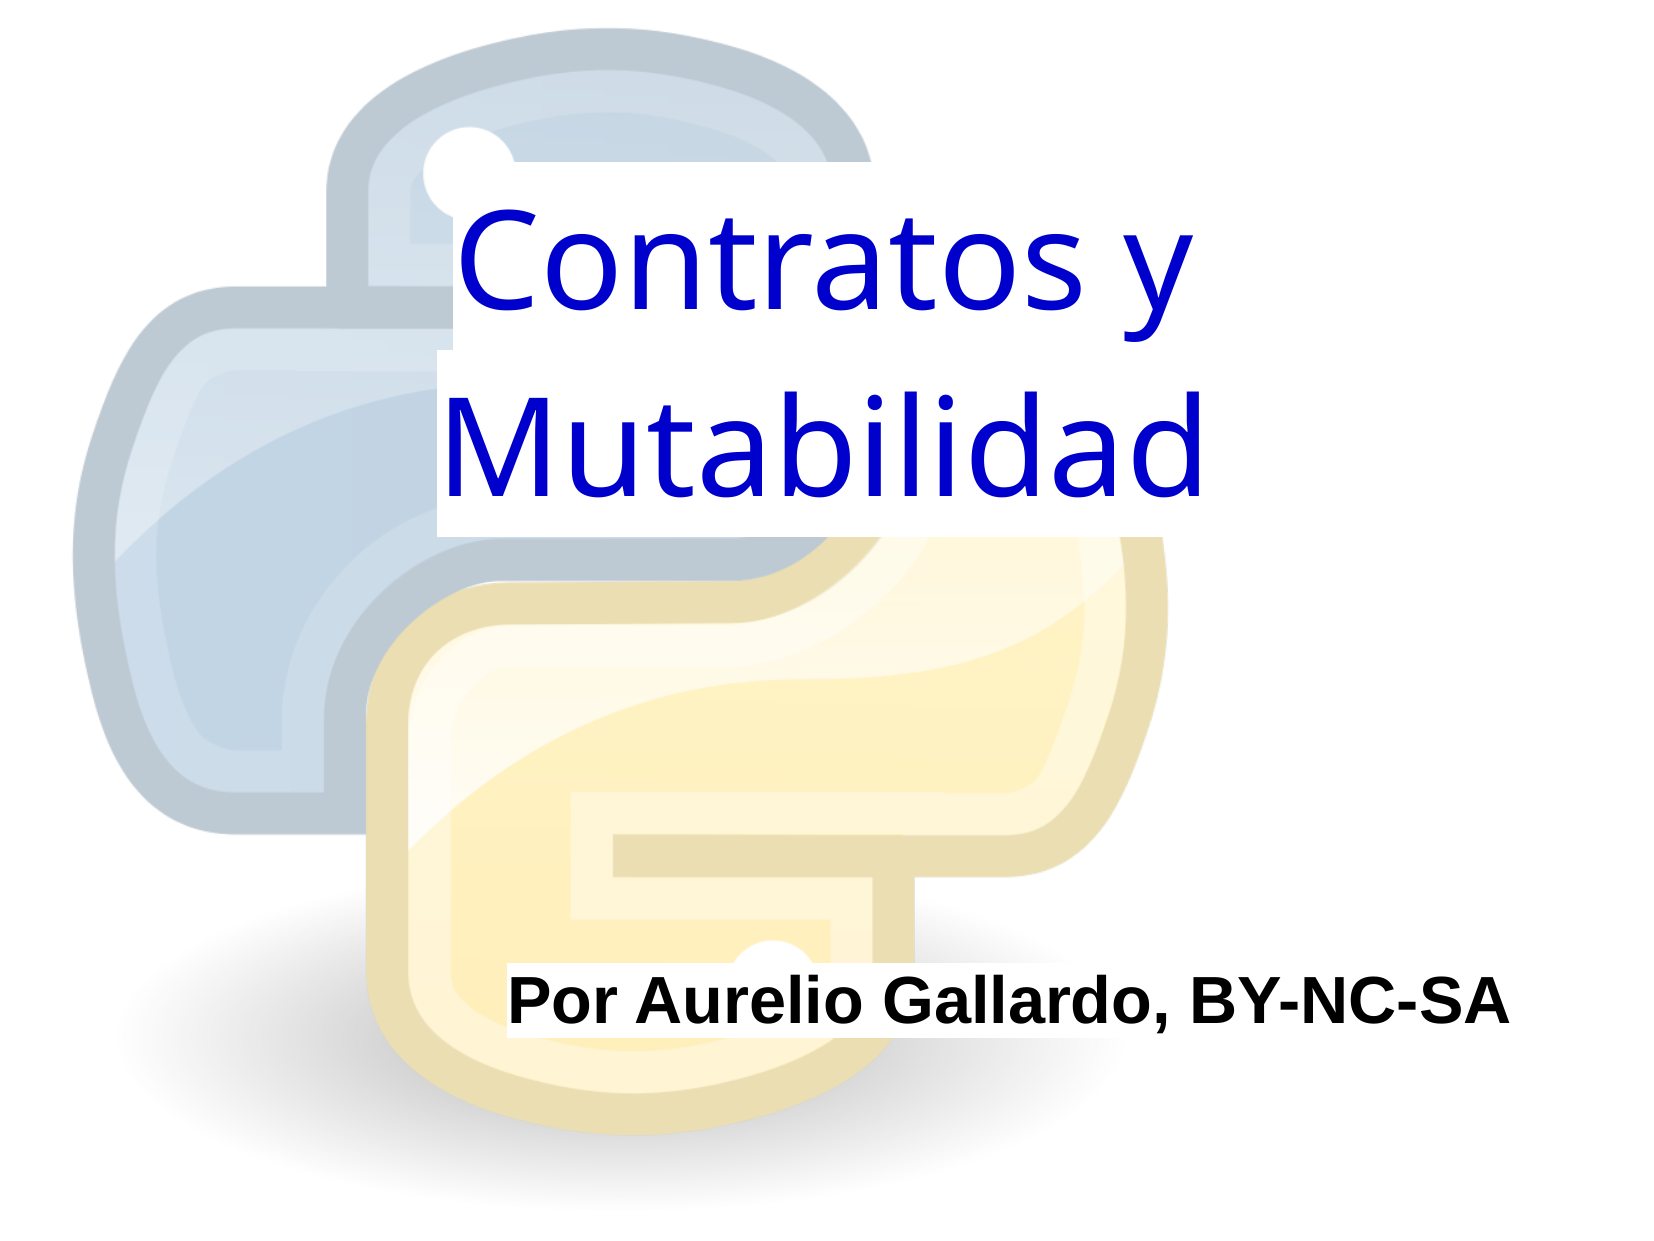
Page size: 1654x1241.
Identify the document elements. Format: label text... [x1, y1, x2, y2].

subtitle Por Aurelio Gallardo, BY-NC-SA [413, 961, 1607, 1040]
title Contratos y Mutabilidad [79, 157, 1568, 542]
